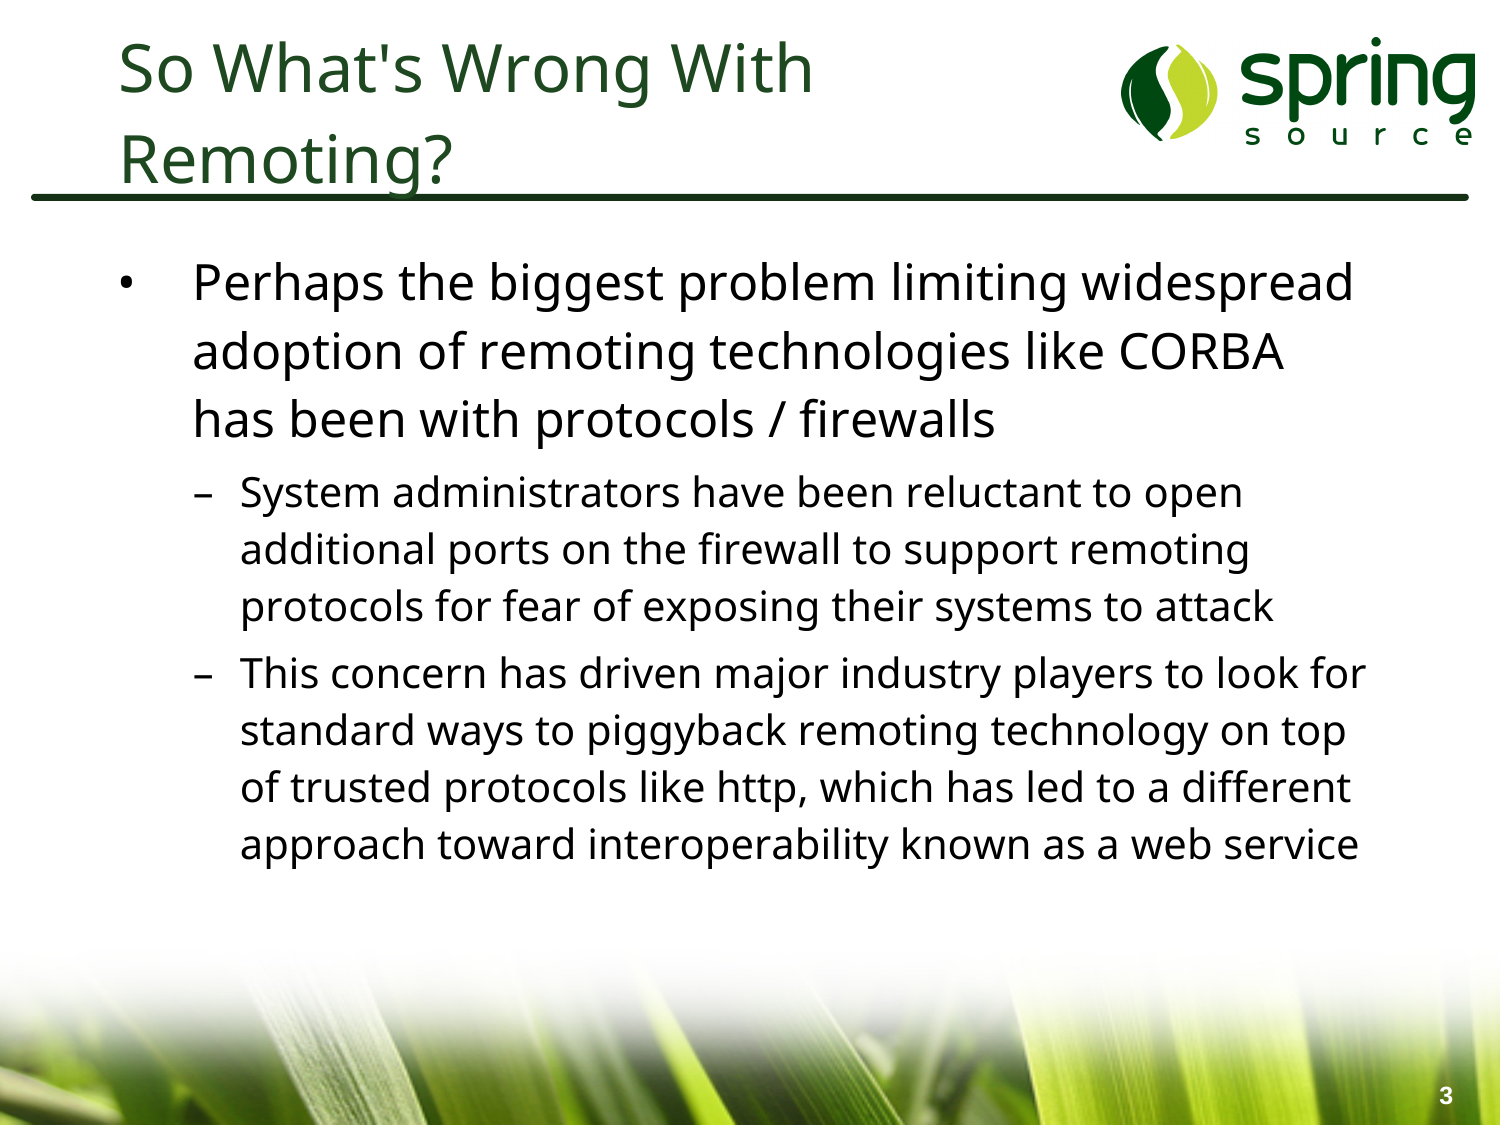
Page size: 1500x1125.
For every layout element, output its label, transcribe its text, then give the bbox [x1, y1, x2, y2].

picture [0, 944, 1500, 1125]
title So What's Wrong With Remoting? [103, 13, 1136, 191]
list Perhaps the biggest problem limiting widespread adoption of remoting technologies like CORBA has been with protocols / firewalls System administrators have been reluctant to open additional ports on the firewall to support remoting protocols for fear of exposing their systems to attack This concern has driven major industry players to look for standard ways to piggyback remoting technology on top of trusted protocols like http, which has led to a different approach toward interoperability known as a web service [103, 239, 1394, 903]
picture [1136, 37, 1475, 145]
